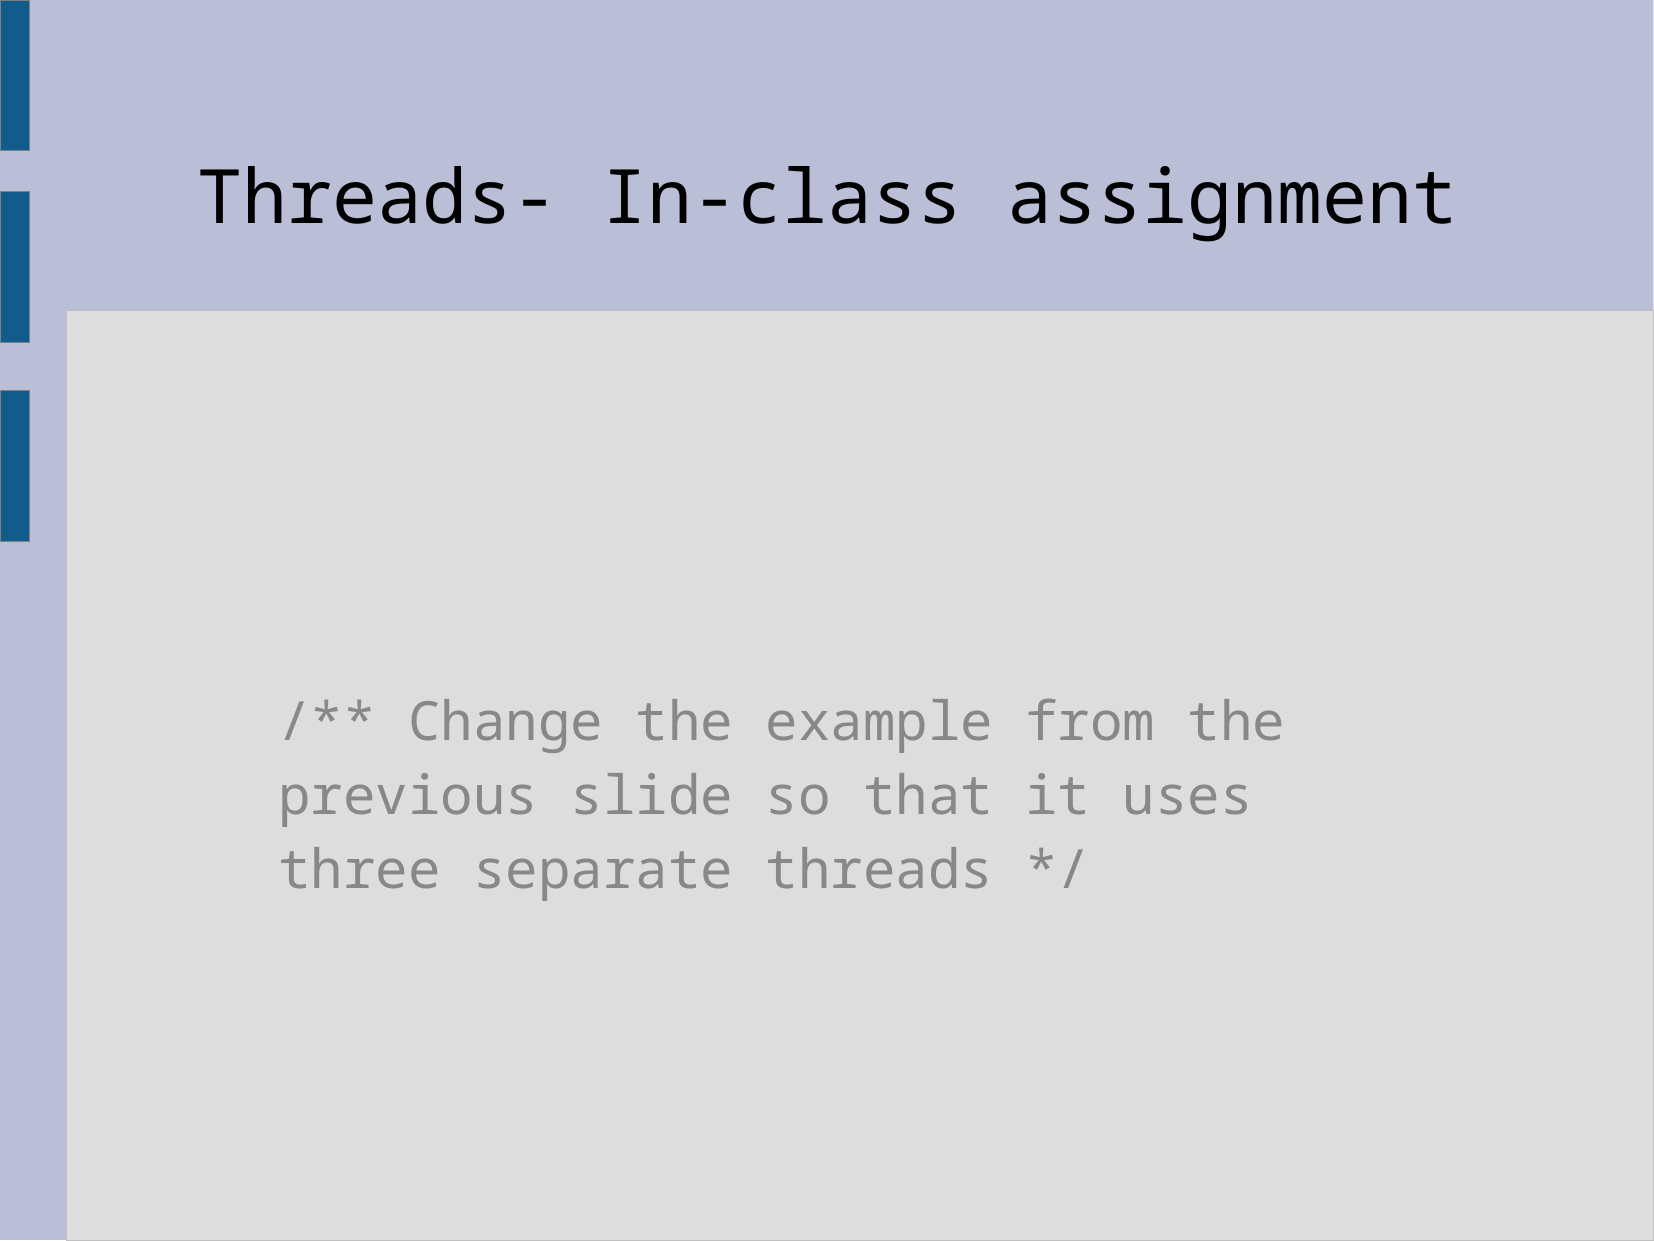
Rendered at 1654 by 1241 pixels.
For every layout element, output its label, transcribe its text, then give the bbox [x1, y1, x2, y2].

text_box /** Change the example from the previous slide so that it uses three separate threads */ [278, 682, 1379, 874]
title Threads- In-class assignment [121, 91, 1534, 299]
